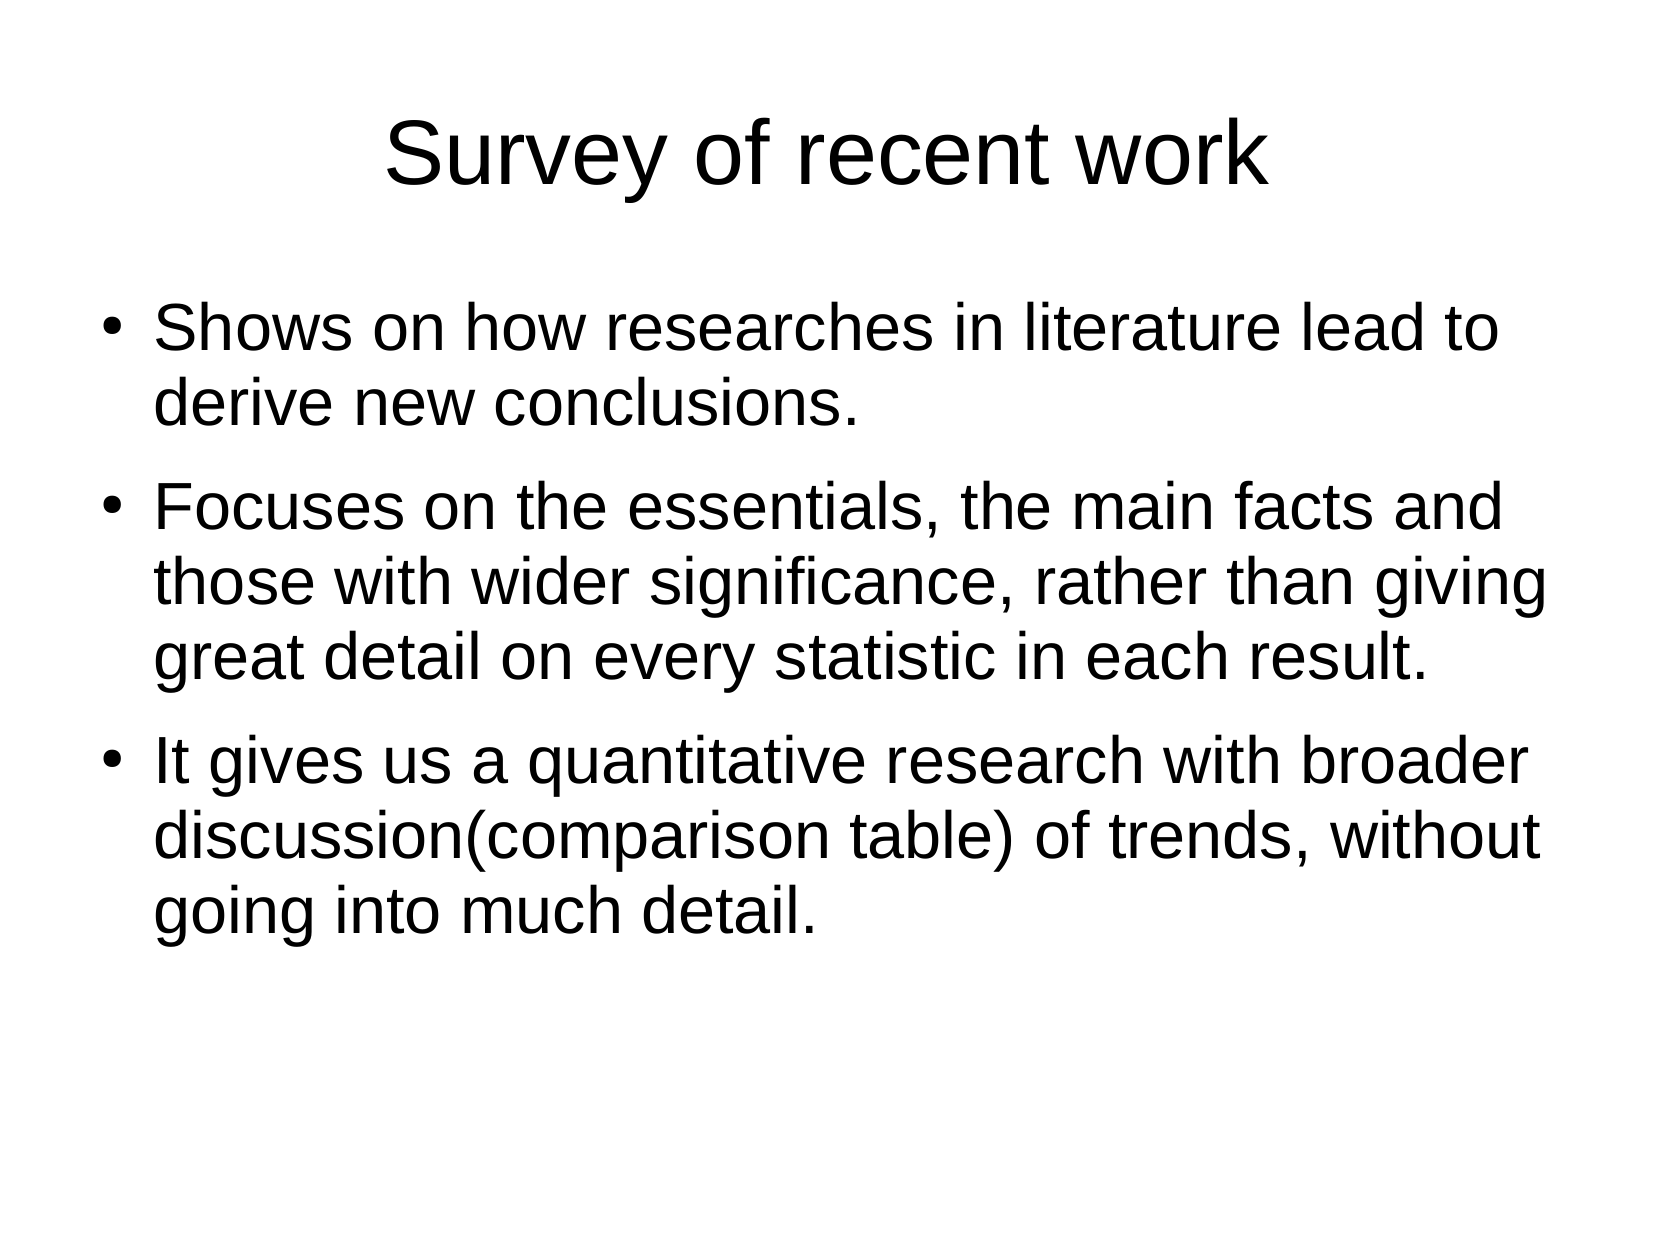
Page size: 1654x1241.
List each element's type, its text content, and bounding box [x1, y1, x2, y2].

list Shows on how researches in literature lead to derive new conclusions. Focuses on the essentials, the main facts and those with wider significance, rather than giving great detail on every statistic in each result. It gives us a quantitative research with broader discussion(comparison table) of trends, without going into much detail. [82, 290, 1571, 1010]
title Survey of recent work [82, 49, 1571, 257]
